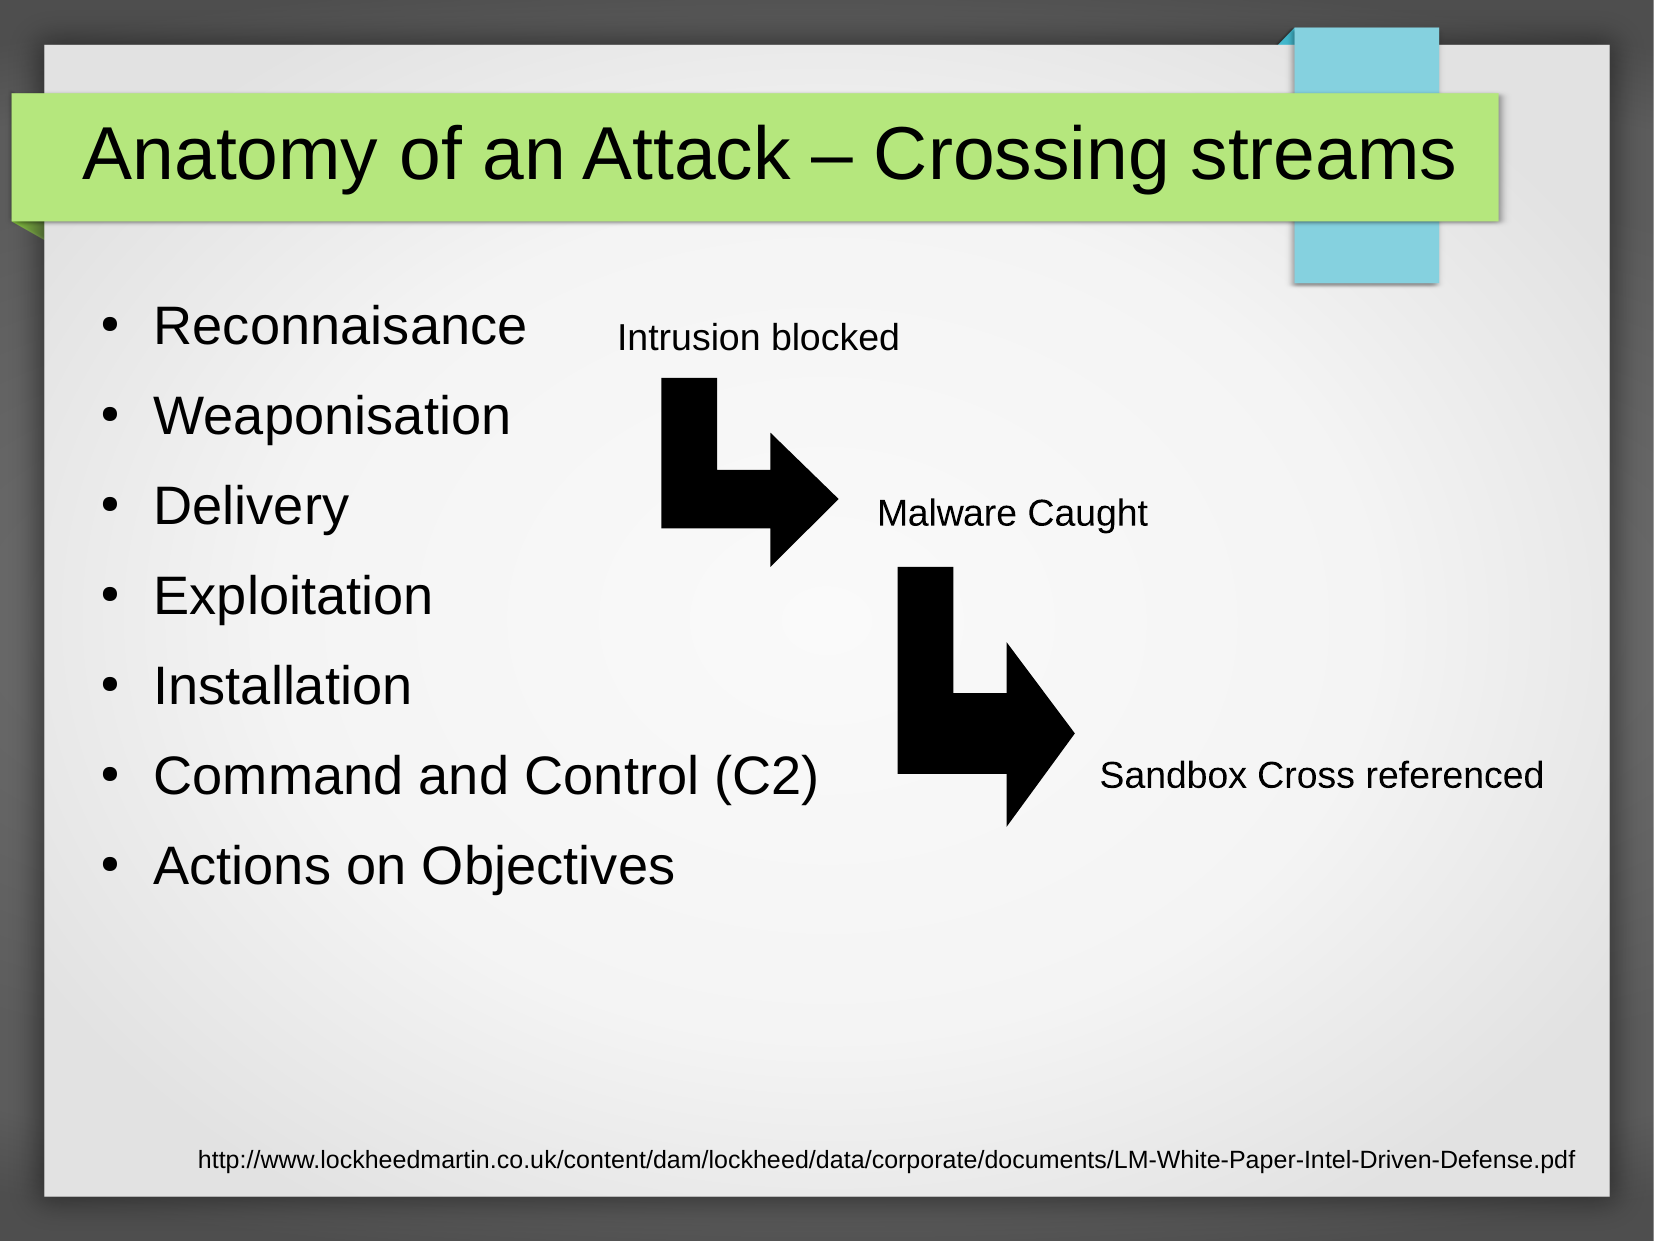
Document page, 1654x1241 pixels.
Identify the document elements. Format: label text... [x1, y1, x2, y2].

text_box [1399, 760, 1410, 788]
text_box [880, 499, 906, 526]
text_box Intrusion blocked [602, 309, 915, 367]
text_box [1119, 498, 1136, 526]
text_box [1367, 767, 1378, 788]
text_box [1126, 767, 1146, 789]
text_box [1097, 505, 1115, 534]
text_box [1077, 505, 1094, 527]
text_box [1432, 767, 1442, 788]
text_box [1138, 501, 1148, 526]
text_box http://www.lockheedmartin.co.uk/content/dam/lockheed/data/corporate/documents/LM-White-Paper-Intel-Driven-Defense.pdf [183, 1138, 1595, 1182]
text_box [1101, 761, 1123, 789]
text_box [1465, 767, 1482, 788]
text_box [1485, 767, 1502, 789]
text_box [1337, 767, 1354, 789]
text_box [1167, 760, 1185, 789]
text_box [1228, 767, 1247, 788]
text_box [1259, 761, 1283, 789]
text_box [1286, 767, 1297, 788]
text_box [1056, 505, 1076, 527]
title Anatomy of an Attack – Crossing streams [82, 94, 1489, 213]
text_box [936, 505, 964, 526]
text_box [1029, 499, 1054, 527]
text_box [1318, 767, 1335, 789]
text_box [931, 498, 935, 526]
text_box [997, 505, 1016, 527]
list Reconnaisance Weaponisation Delivery Exploitation Installation Command and Control (C2) Actions on Objectives [82, 295, 827, 1099]
picture [0, 0, 1654, 1241]
text_box [1298, 767, 1316, 789]
text_box [897, 566, 1075, 827]
text_box [1209, 767, 1227, 789]
text_box [986, 505, 996, 526]
text_box [1444, 767, 1462, 789]
text_box [1147, 767, 1164, 788]
text_box [1189, 760, 1206, 789]
text_box [1504, 767, 1522, 789]
text_box [909, 505, 929, 527]
text_box [964, 505, 984, 527]
text_box [1525, 760, 1542, 789]
text_box [1410, 767, 1429, 789]
text_box [1379, 767, 1398, 789]
text_box [661, 377, 839, 567]
